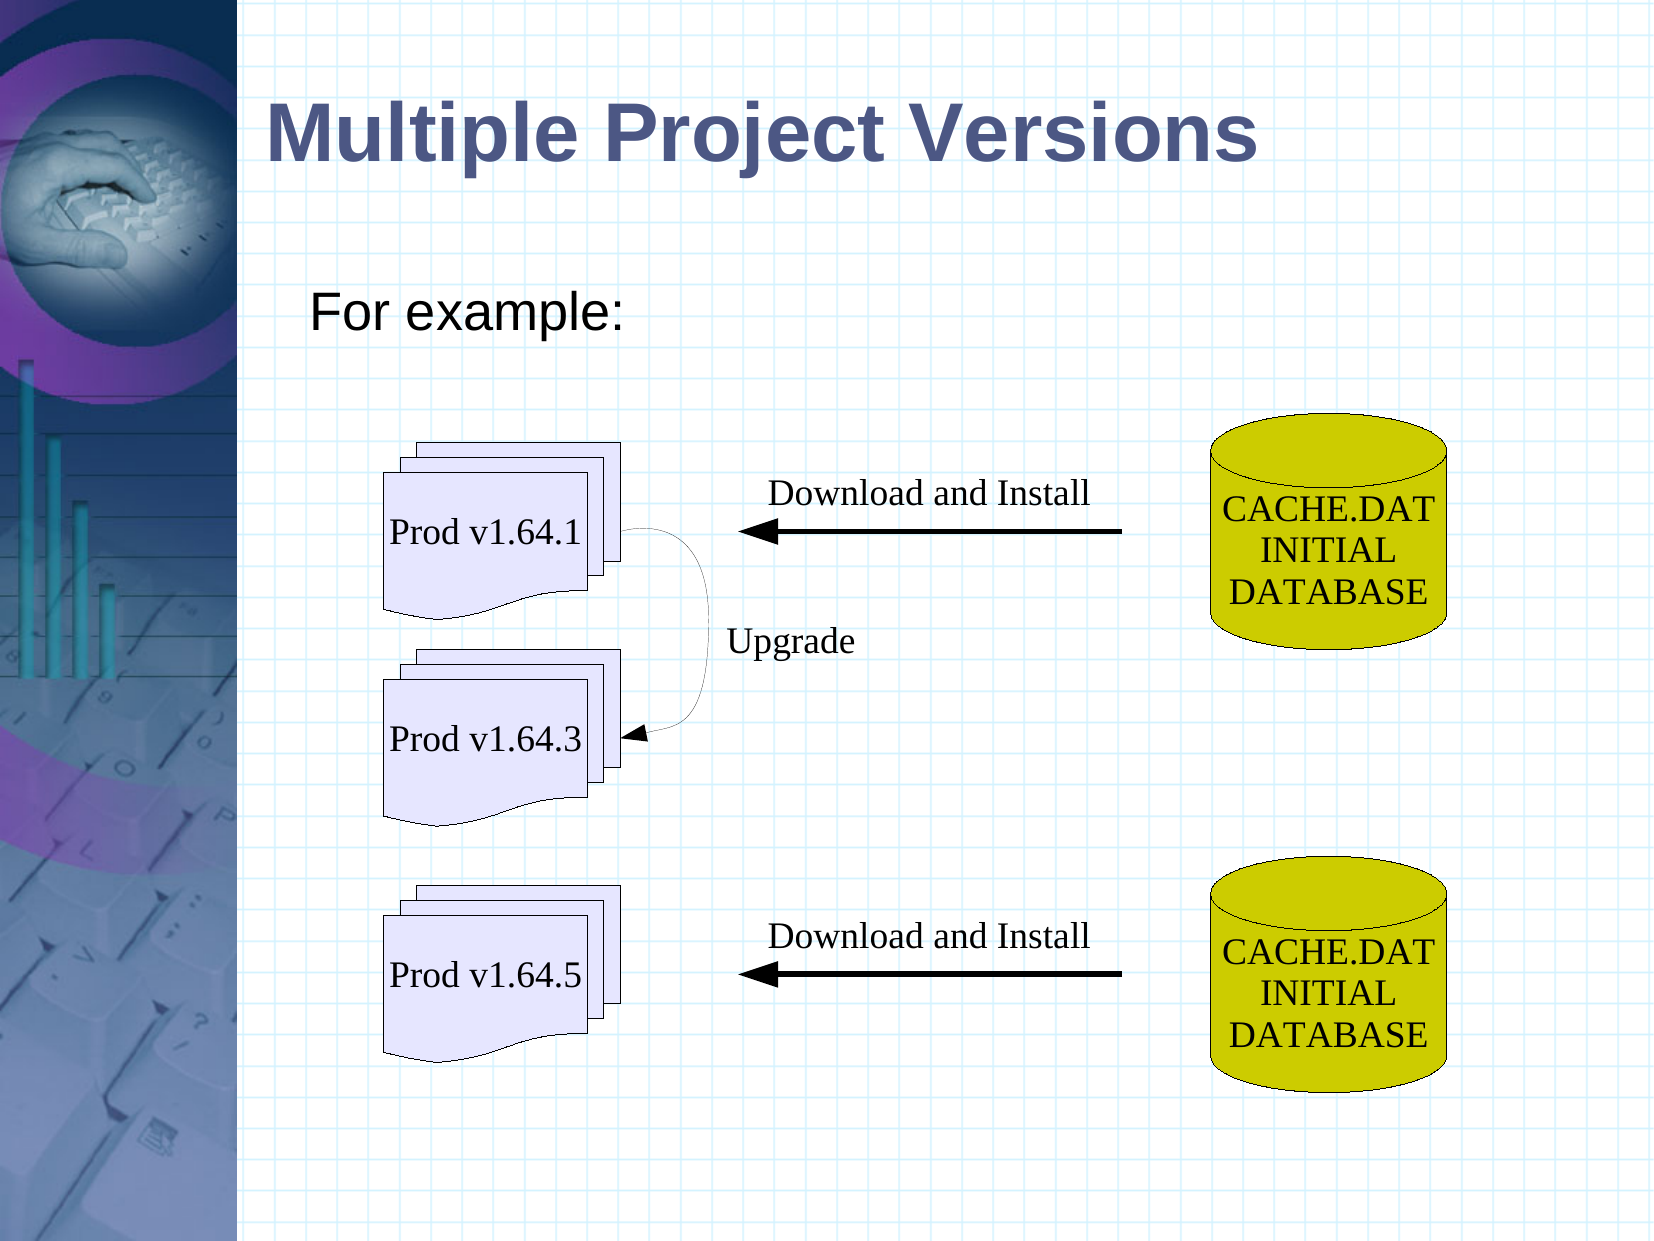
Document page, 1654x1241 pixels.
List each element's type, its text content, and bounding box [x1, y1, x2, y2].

text_box Download and Install [767, 915, 1123, 958]
text_box Prod v1.64.1 [383, 442, 621, 620]
picture [0, 0, 1654, 1241]
text_box CACHE.DAT INITIAL DATABASE [1210, 413, 1447, 650]
text_box Prod v1.64.3 [383, 649, 621, 827]
text_box Prod v1.64.5 [383, 885, 621, 1063]
list For example: [300, 281, 827, 355]
text_box Upgrade [726, 620, 886, 663]
title Multiple Project Versions [265, 29, 1651, 237]
text_box Download and Install [767, 472, 1123, 516]
text_box CACHE.DAT INITIAL DATABASE [1210, 856, 1447, 1093]
